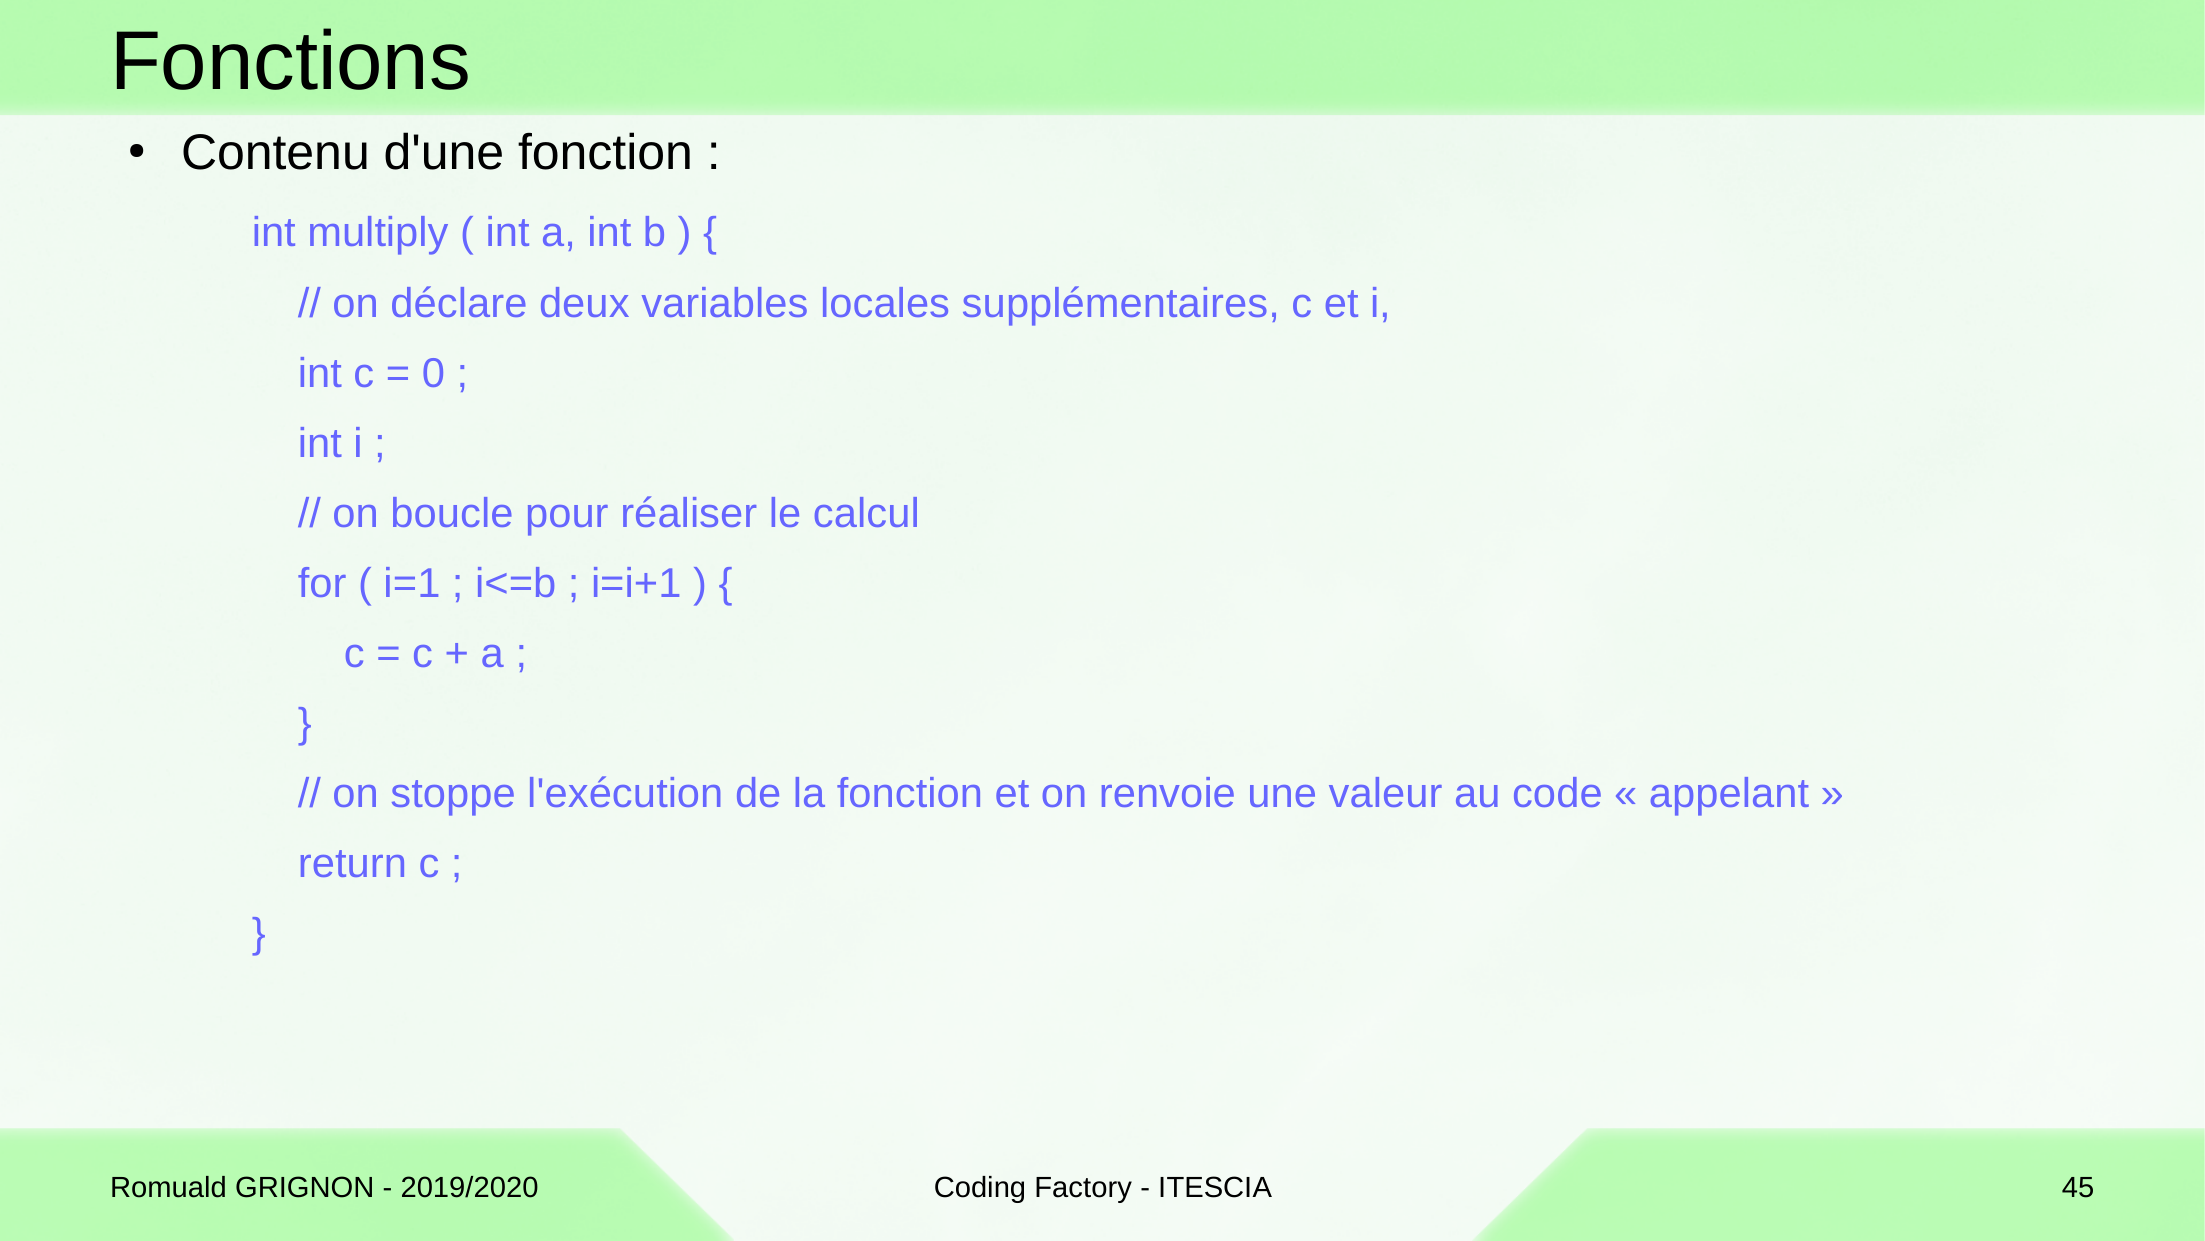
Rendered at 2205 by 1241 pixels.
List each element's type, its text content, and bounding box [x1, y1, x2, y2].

title Fonctions [110, 49, 2095, 194]
picture [0, 0, 2205, 1241]
list Contenu d'une fonction : int multiply ( int a, int b ) { // on déclare deux variables locales supplémentaires, c et i, int c = 0 ; int i ; // on boucle pour réaliser le calcul for ( i=1 ; i<=b ; i=i+1 ) { c = c + a ; } // on stoppe l'exécution de la fonction et on renvoie une valeur au code « appelant » return c ; } [110, 194, 2095, 1040]
